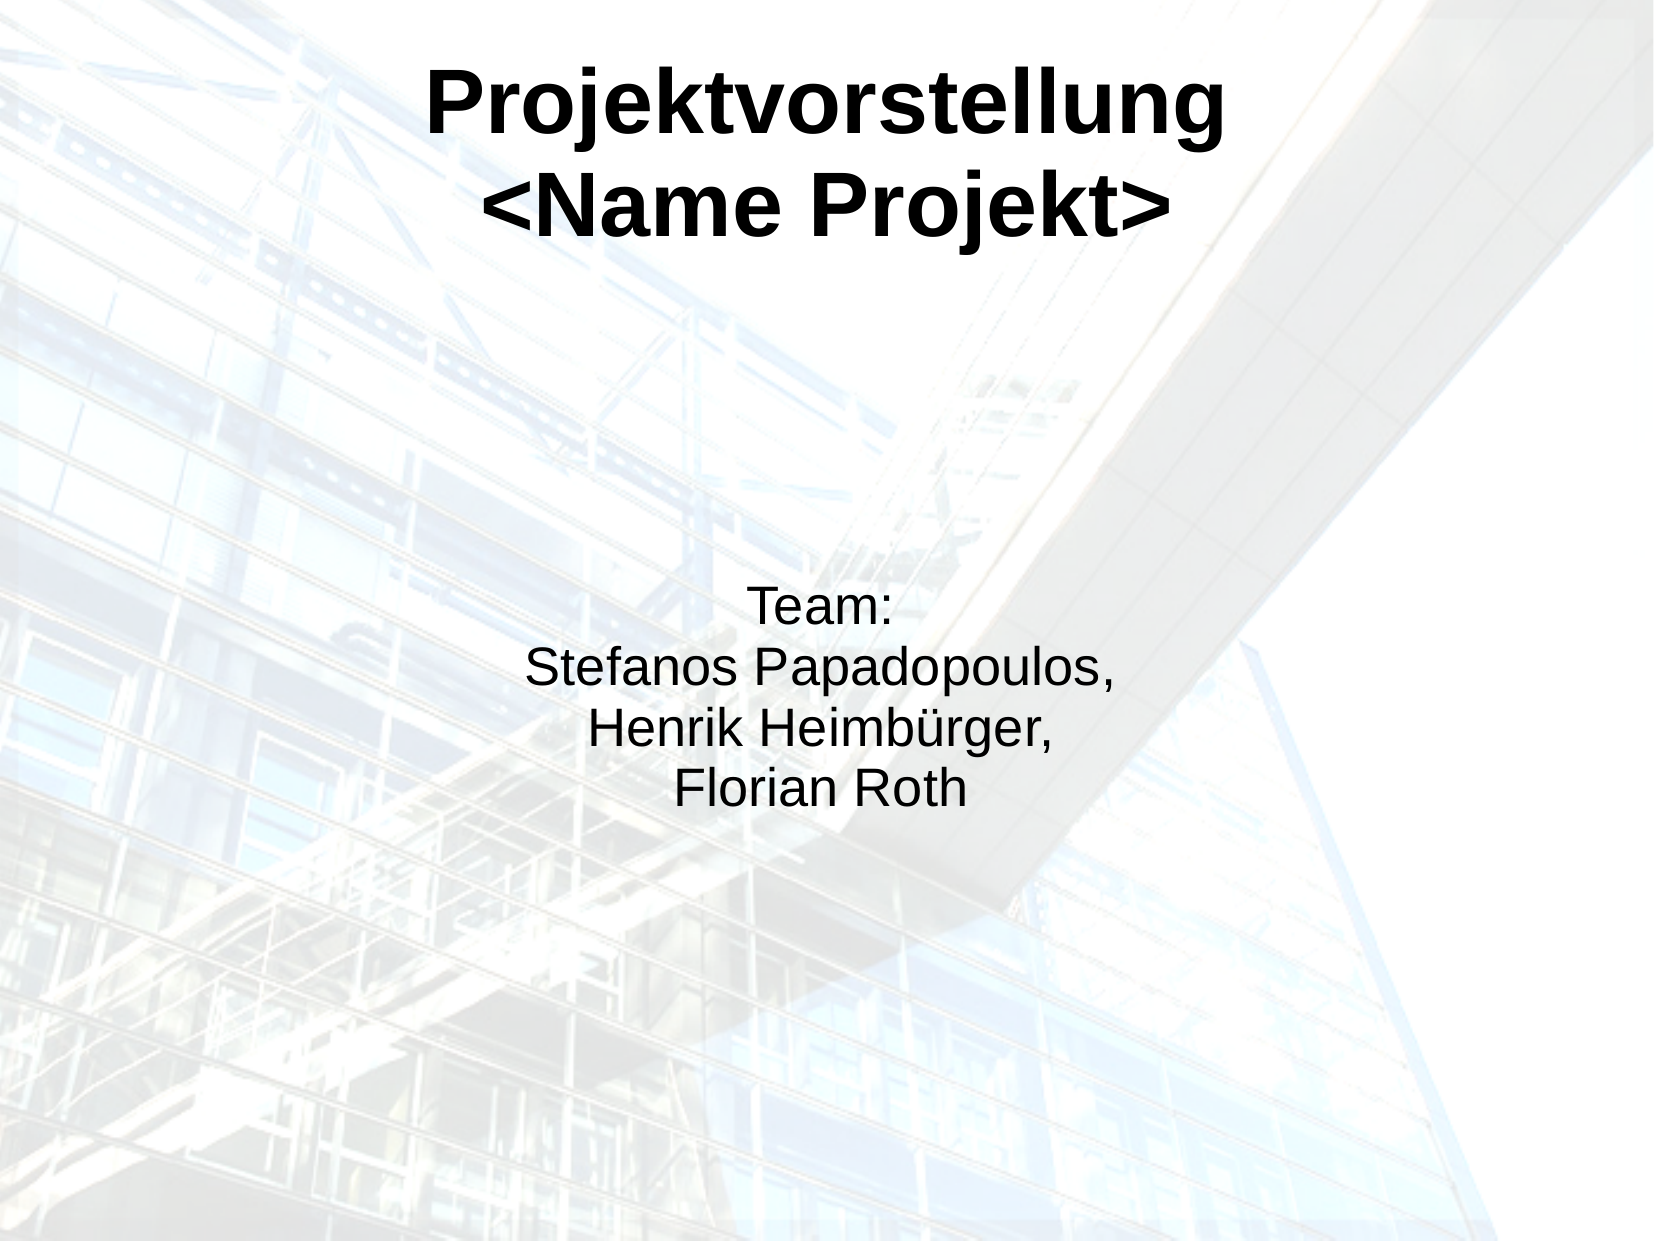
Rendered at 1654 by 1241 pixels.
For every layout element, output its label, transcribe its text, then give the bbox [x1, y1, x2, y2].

title Projektvorstellung <Name Projekt> [82, 50, 1571, 256]
picture [0, 0, 1654, 1241]
subtitle Team: Stefanos Papadopoulos, Henrik Heimbürger, Florian Roth [76, 295, 1565, 1099]
